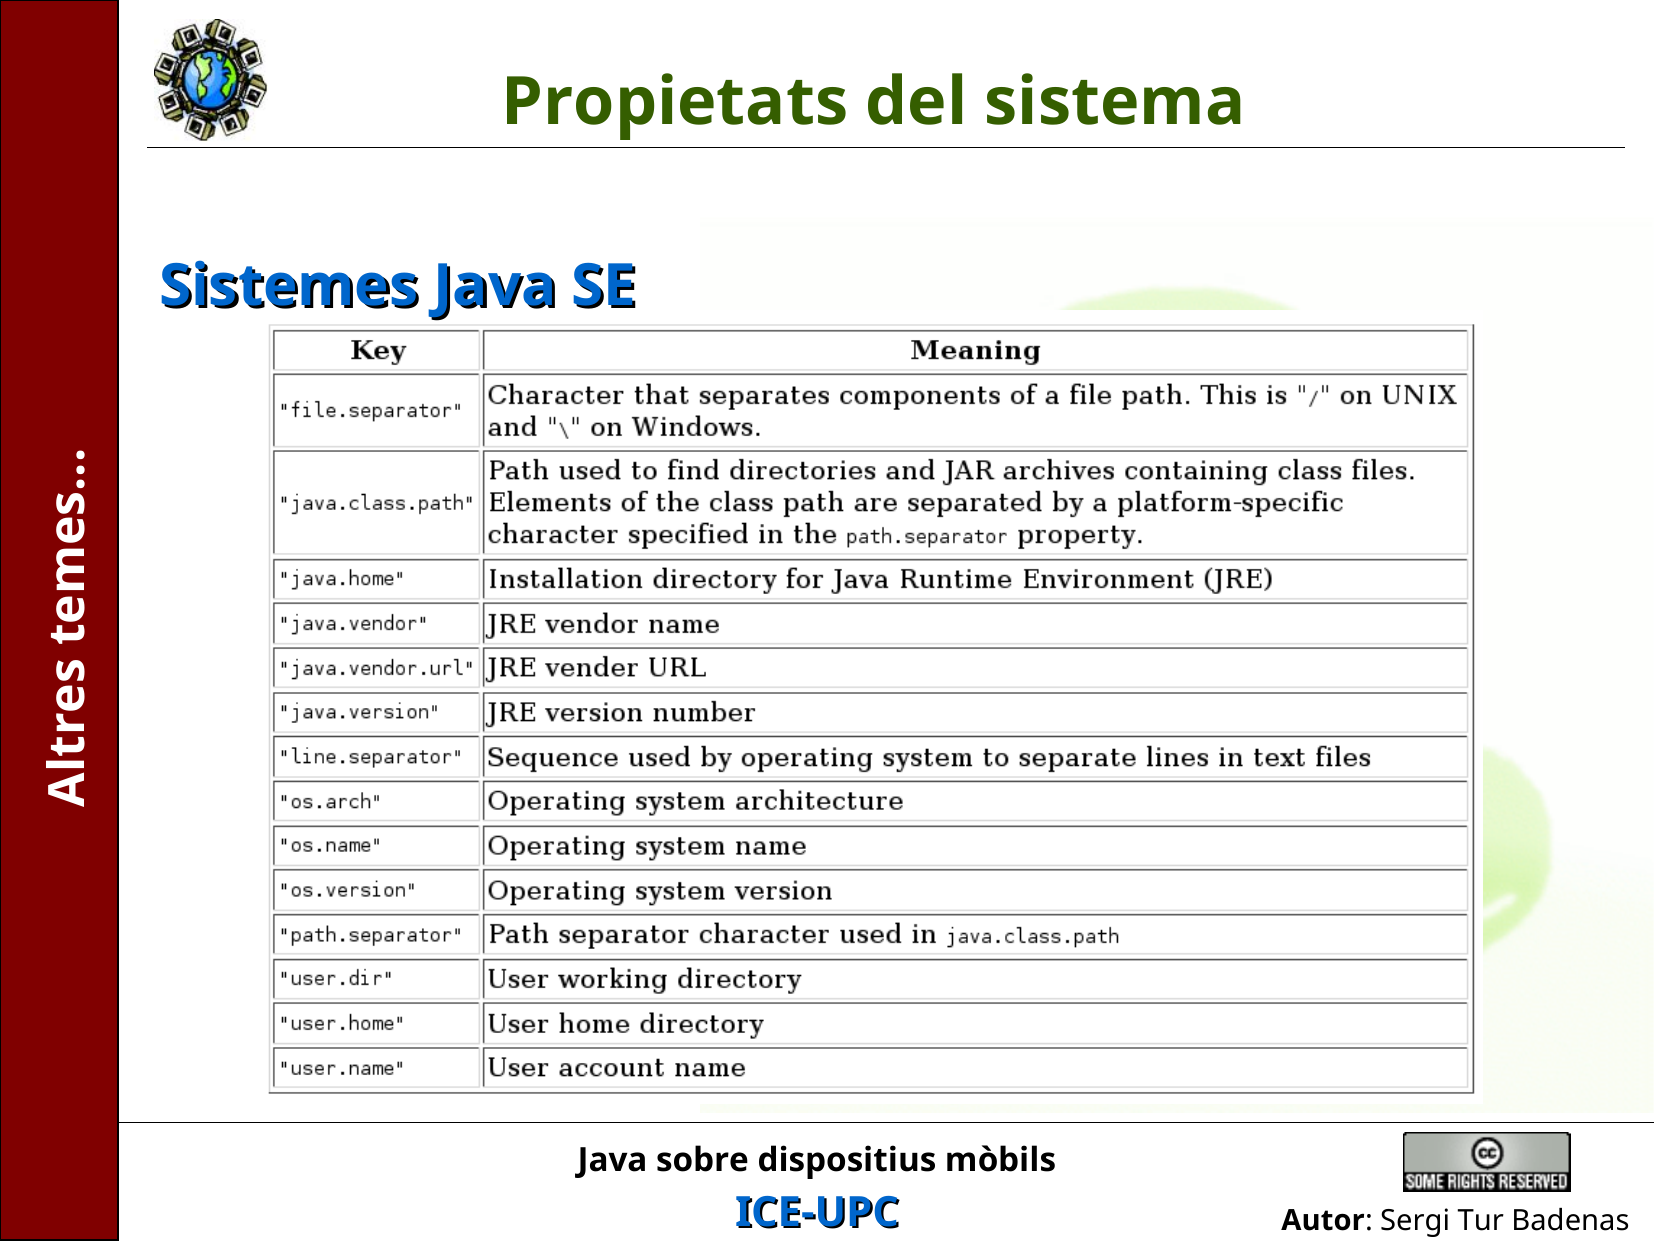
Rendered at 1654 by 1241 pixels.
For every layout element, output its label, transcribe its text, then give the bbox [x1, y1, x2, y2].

list Sistemes Java SE [141, 242, 1630, 1078]
title Propietats del sistema [129, 49, 1619, 148]
picture [154, 19, 268, 49]
picture [256, 217, 1654, 1113]
picture [1403, 1132, 1571, 1192]
